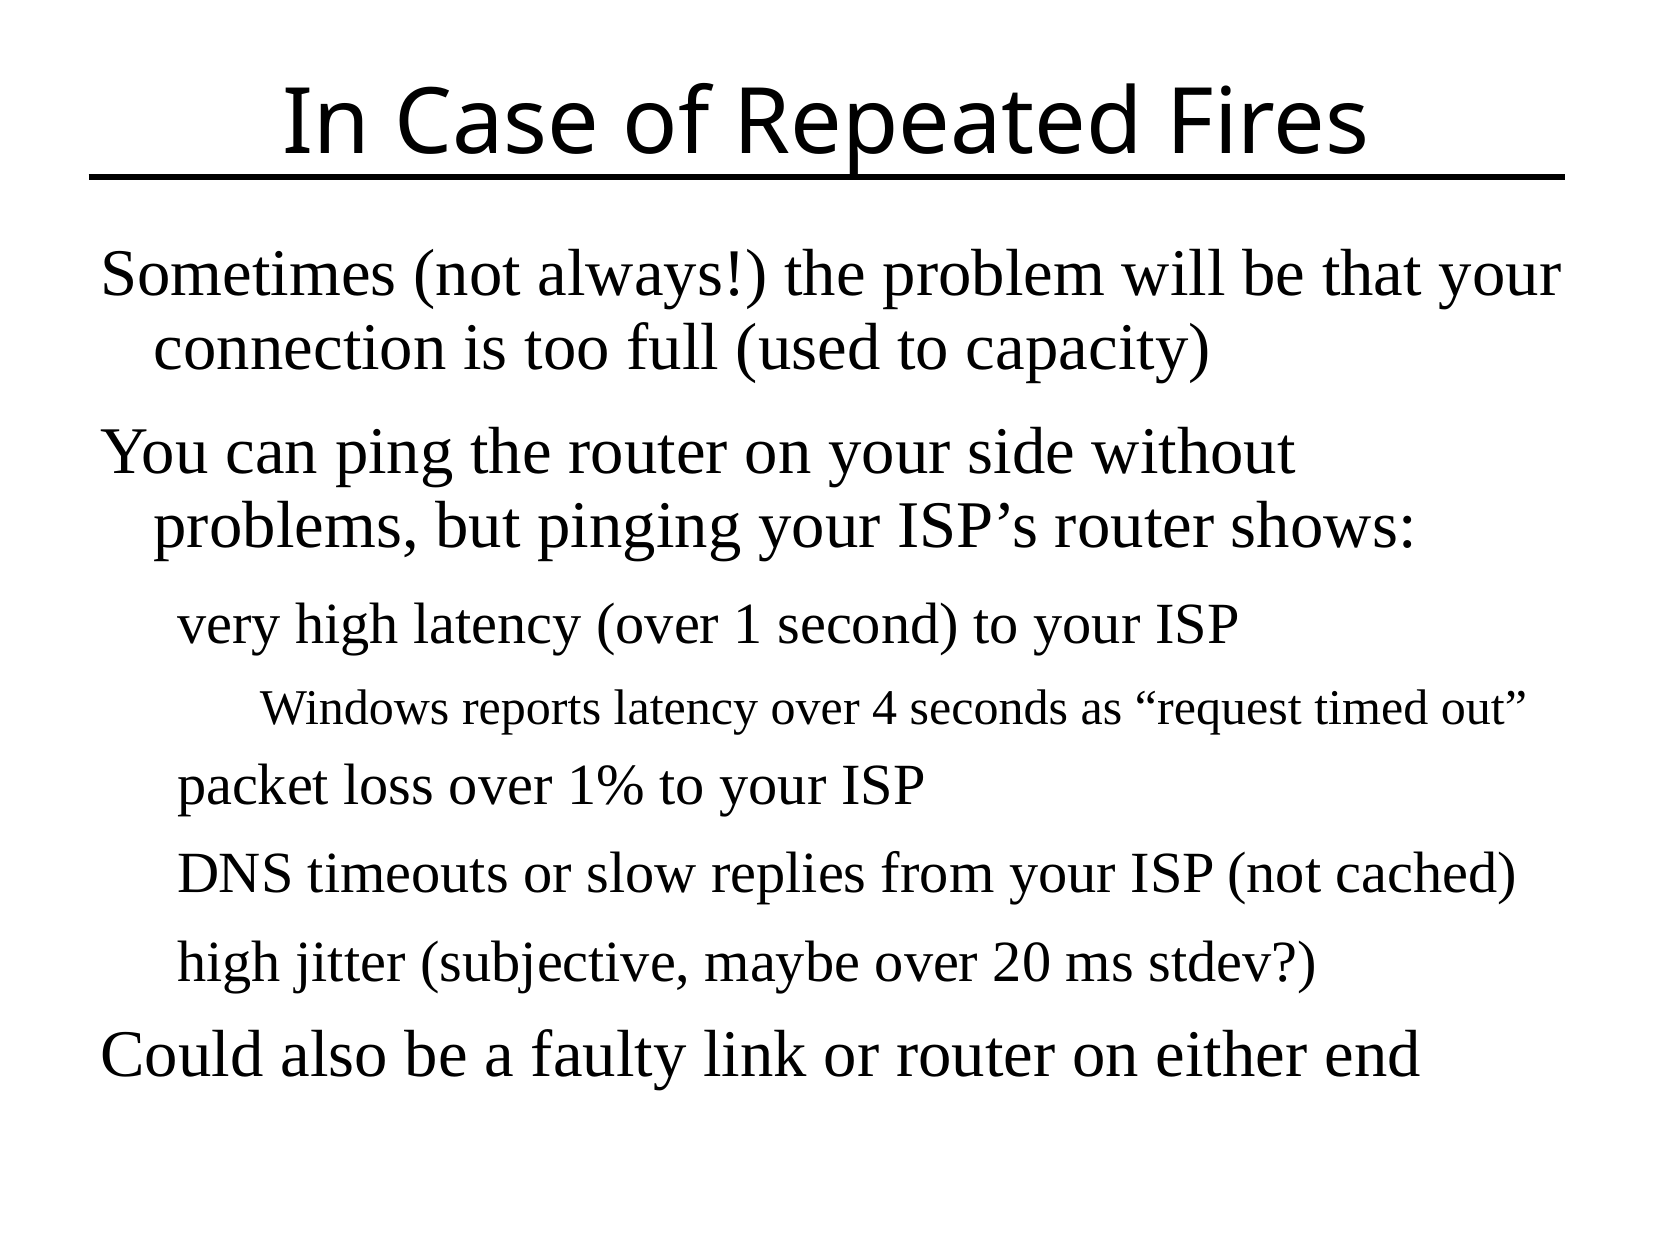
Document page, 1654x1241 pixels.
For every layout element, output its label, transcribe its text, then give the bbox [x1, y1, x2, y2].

title In Case of Repeated Fires [82, 36, 1571, 200]
list Sometimes (not always!) the problem will be that your connection is too full (used to capacity) You can ping the router on your side without problems, but pinging your ISP’s router shows: very high latency (over 1 second) to your ISP Windows reports latency over 4 seconds as “request timed out” packet loss over 1% to your ISP DNS timeouts or slow replies from your ISP (not cached) high jitter (subjective, maybe over 20 ms stdev?) Could also be a faulty link or router on either end [82, 236, 1571, 1108]
